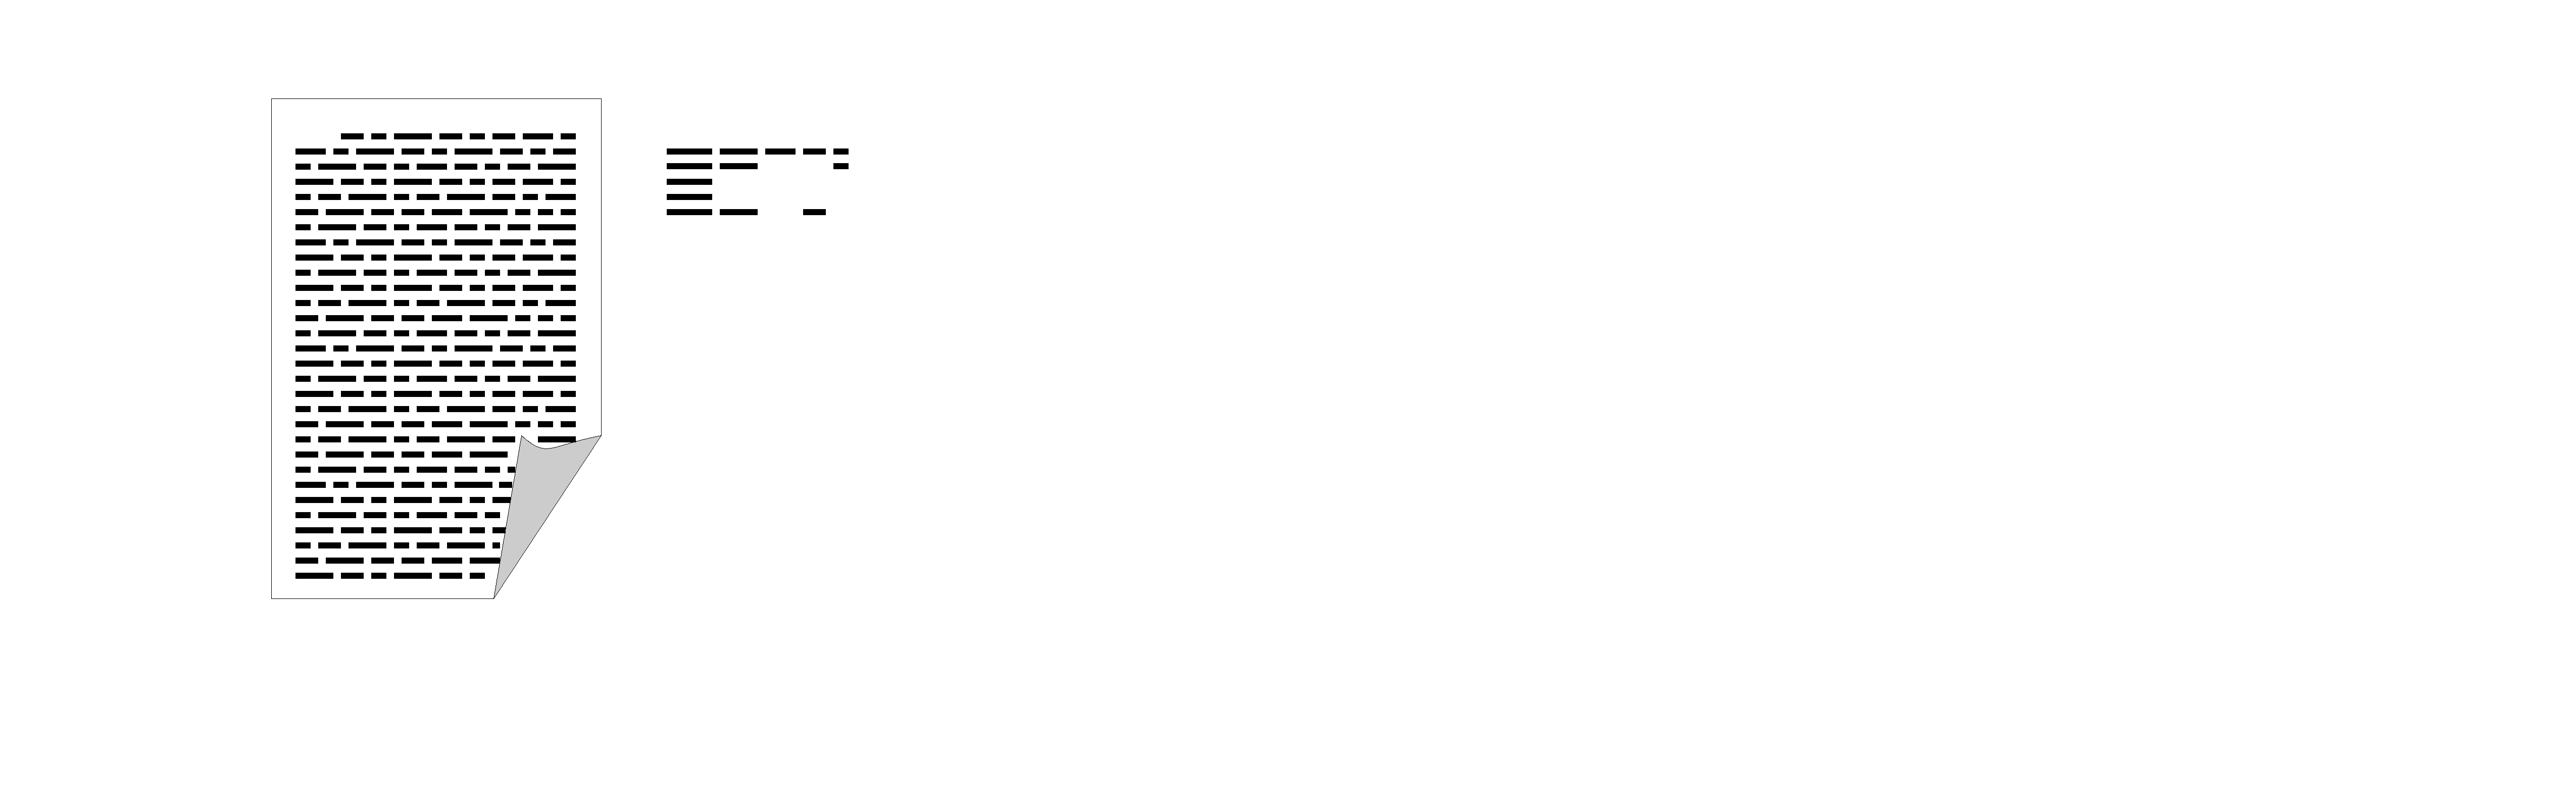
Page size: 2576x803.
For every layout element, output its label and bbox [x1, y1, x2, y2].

text_box [271, 98, 602, 599]
